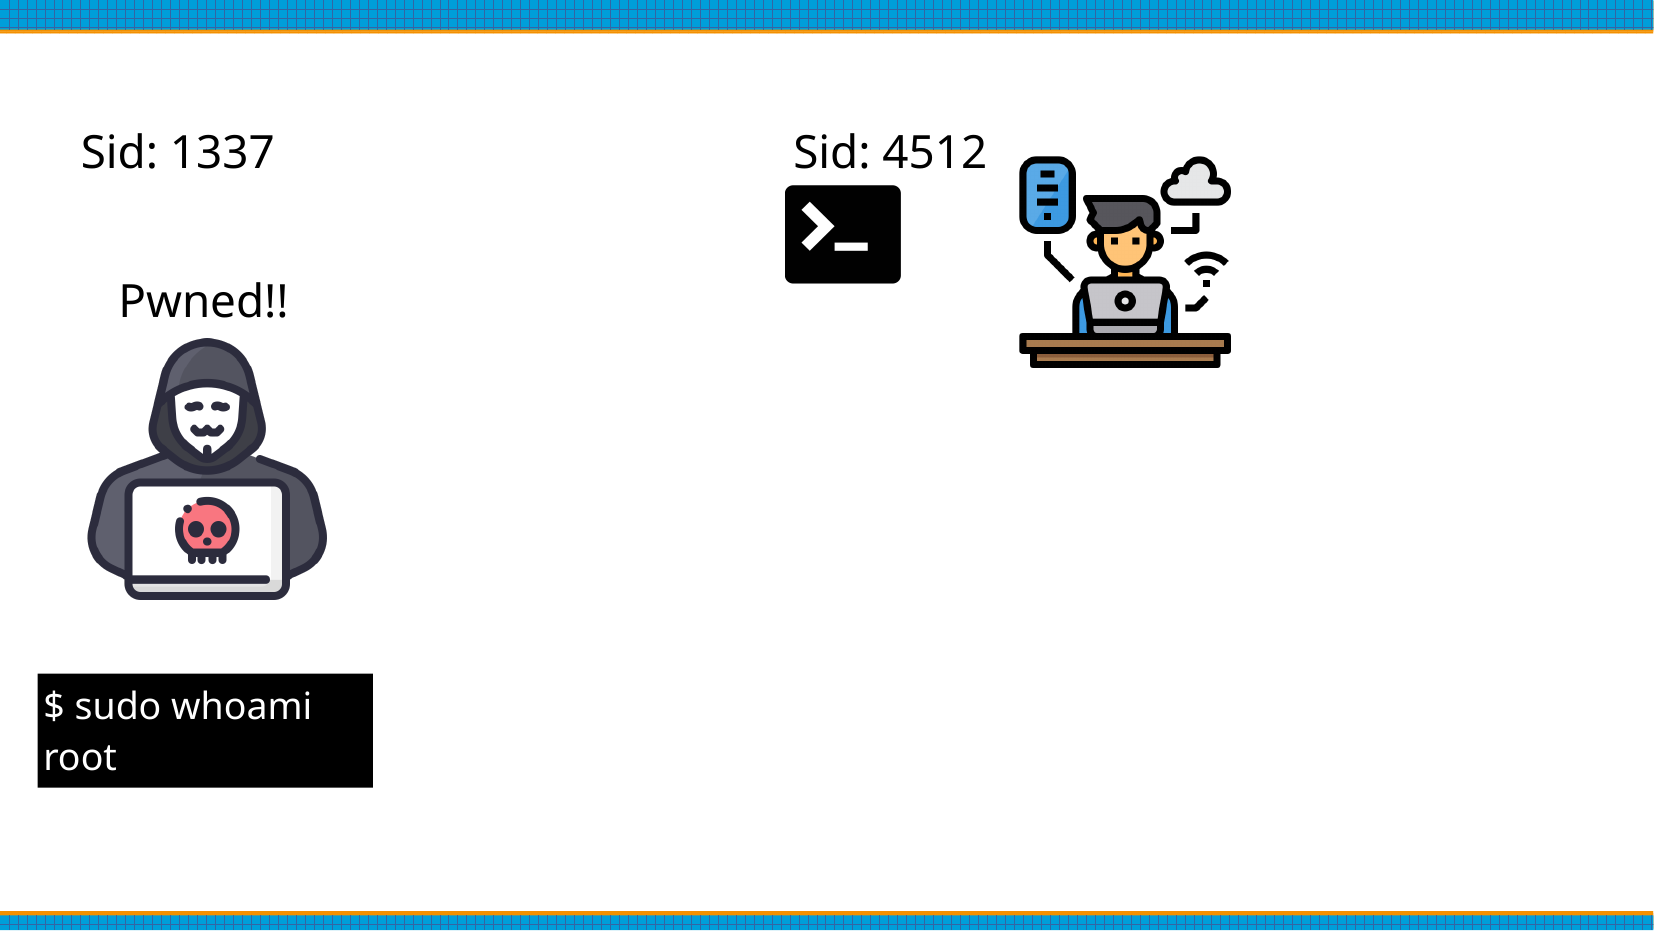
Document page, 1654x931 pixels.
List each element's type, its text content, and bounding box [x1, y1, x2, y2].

text_box Sid: 4512 [787, 113, 1013, 188]
picture [76, 338, 338, 601]
text_box $ sudo whoami root [37, 673, 373, 788]
picture [1012, 149, 1238, 375]
text_box Pwned!! [112, 262, 413, 337]
text_box Sid: 1337 [75, 113, 301, 188]
picture [785, 169, 901, 301]
